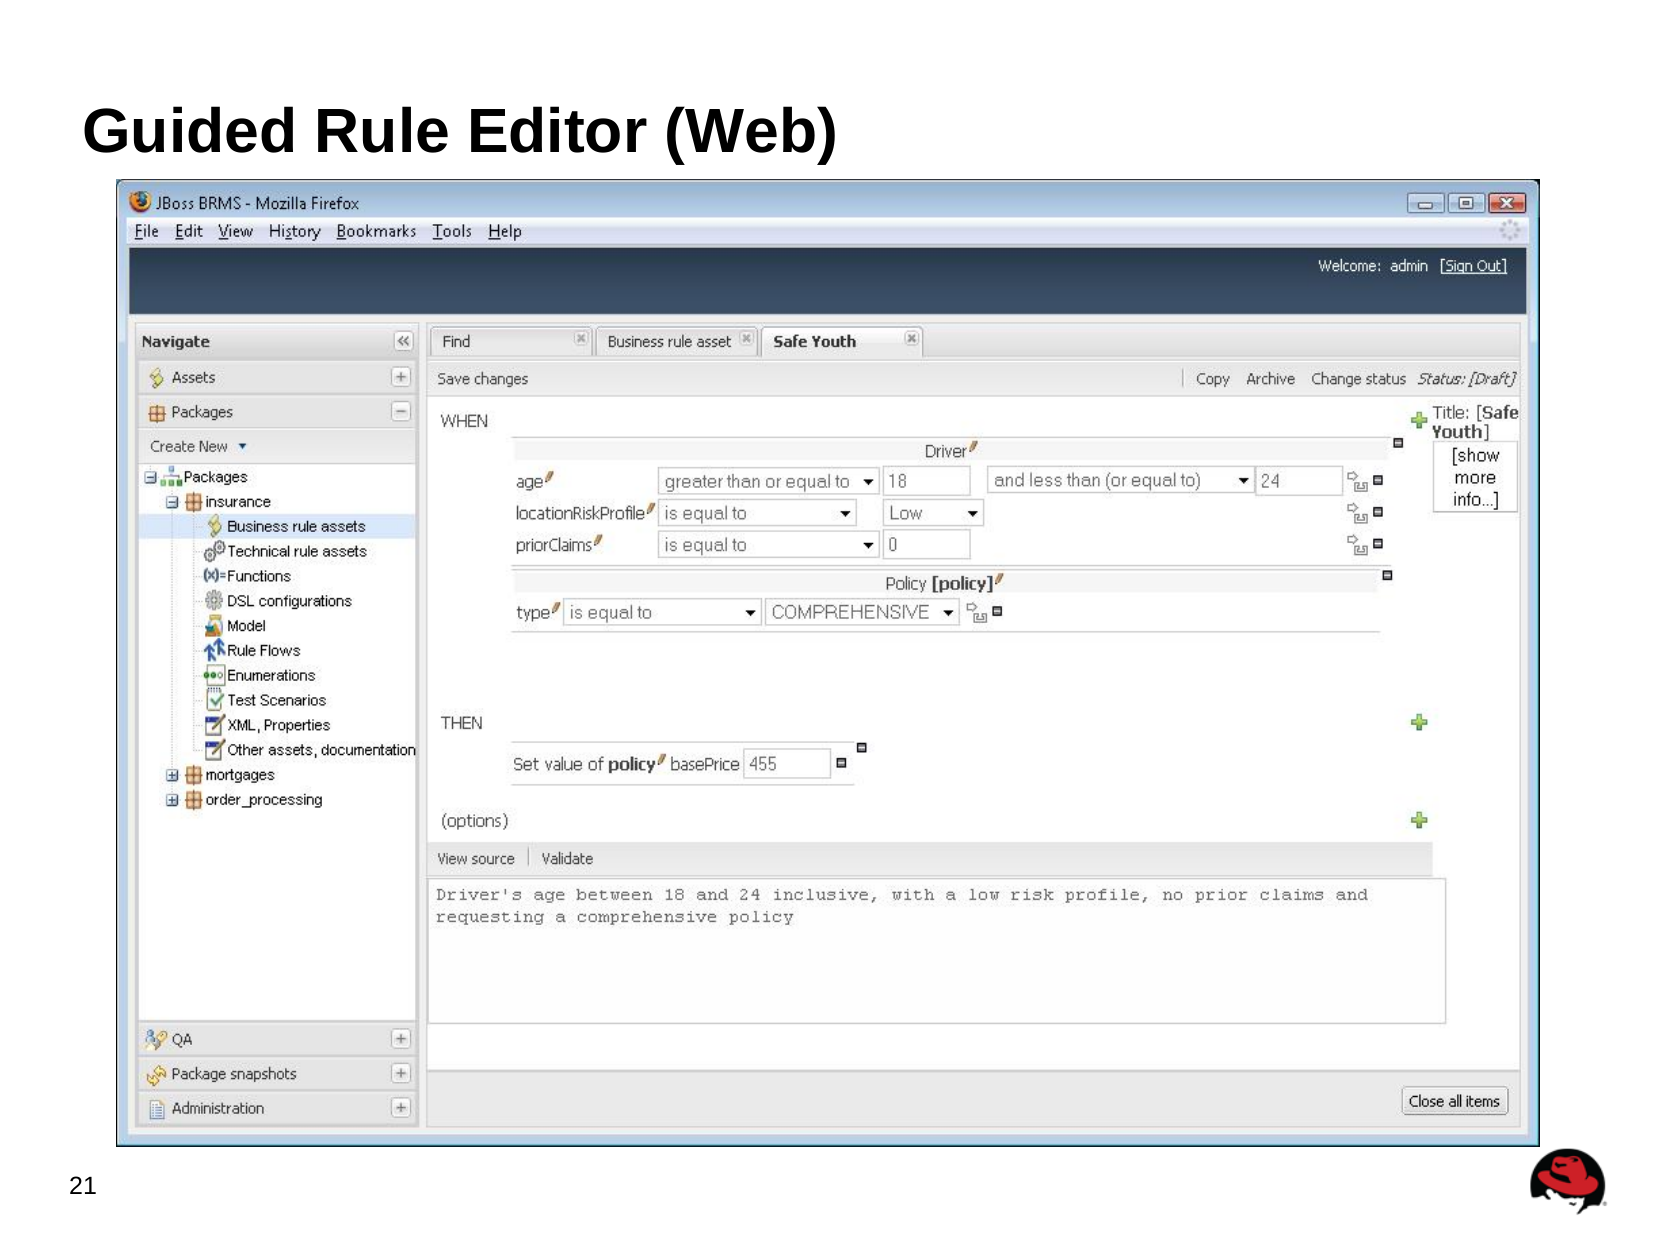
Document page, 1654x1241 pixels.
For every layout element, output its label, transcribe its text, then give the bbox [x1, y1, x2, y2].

picture [116, 179, 1613, 1224]
title Guided Rule Editor (Web) [82, 37, 1571, 226]
